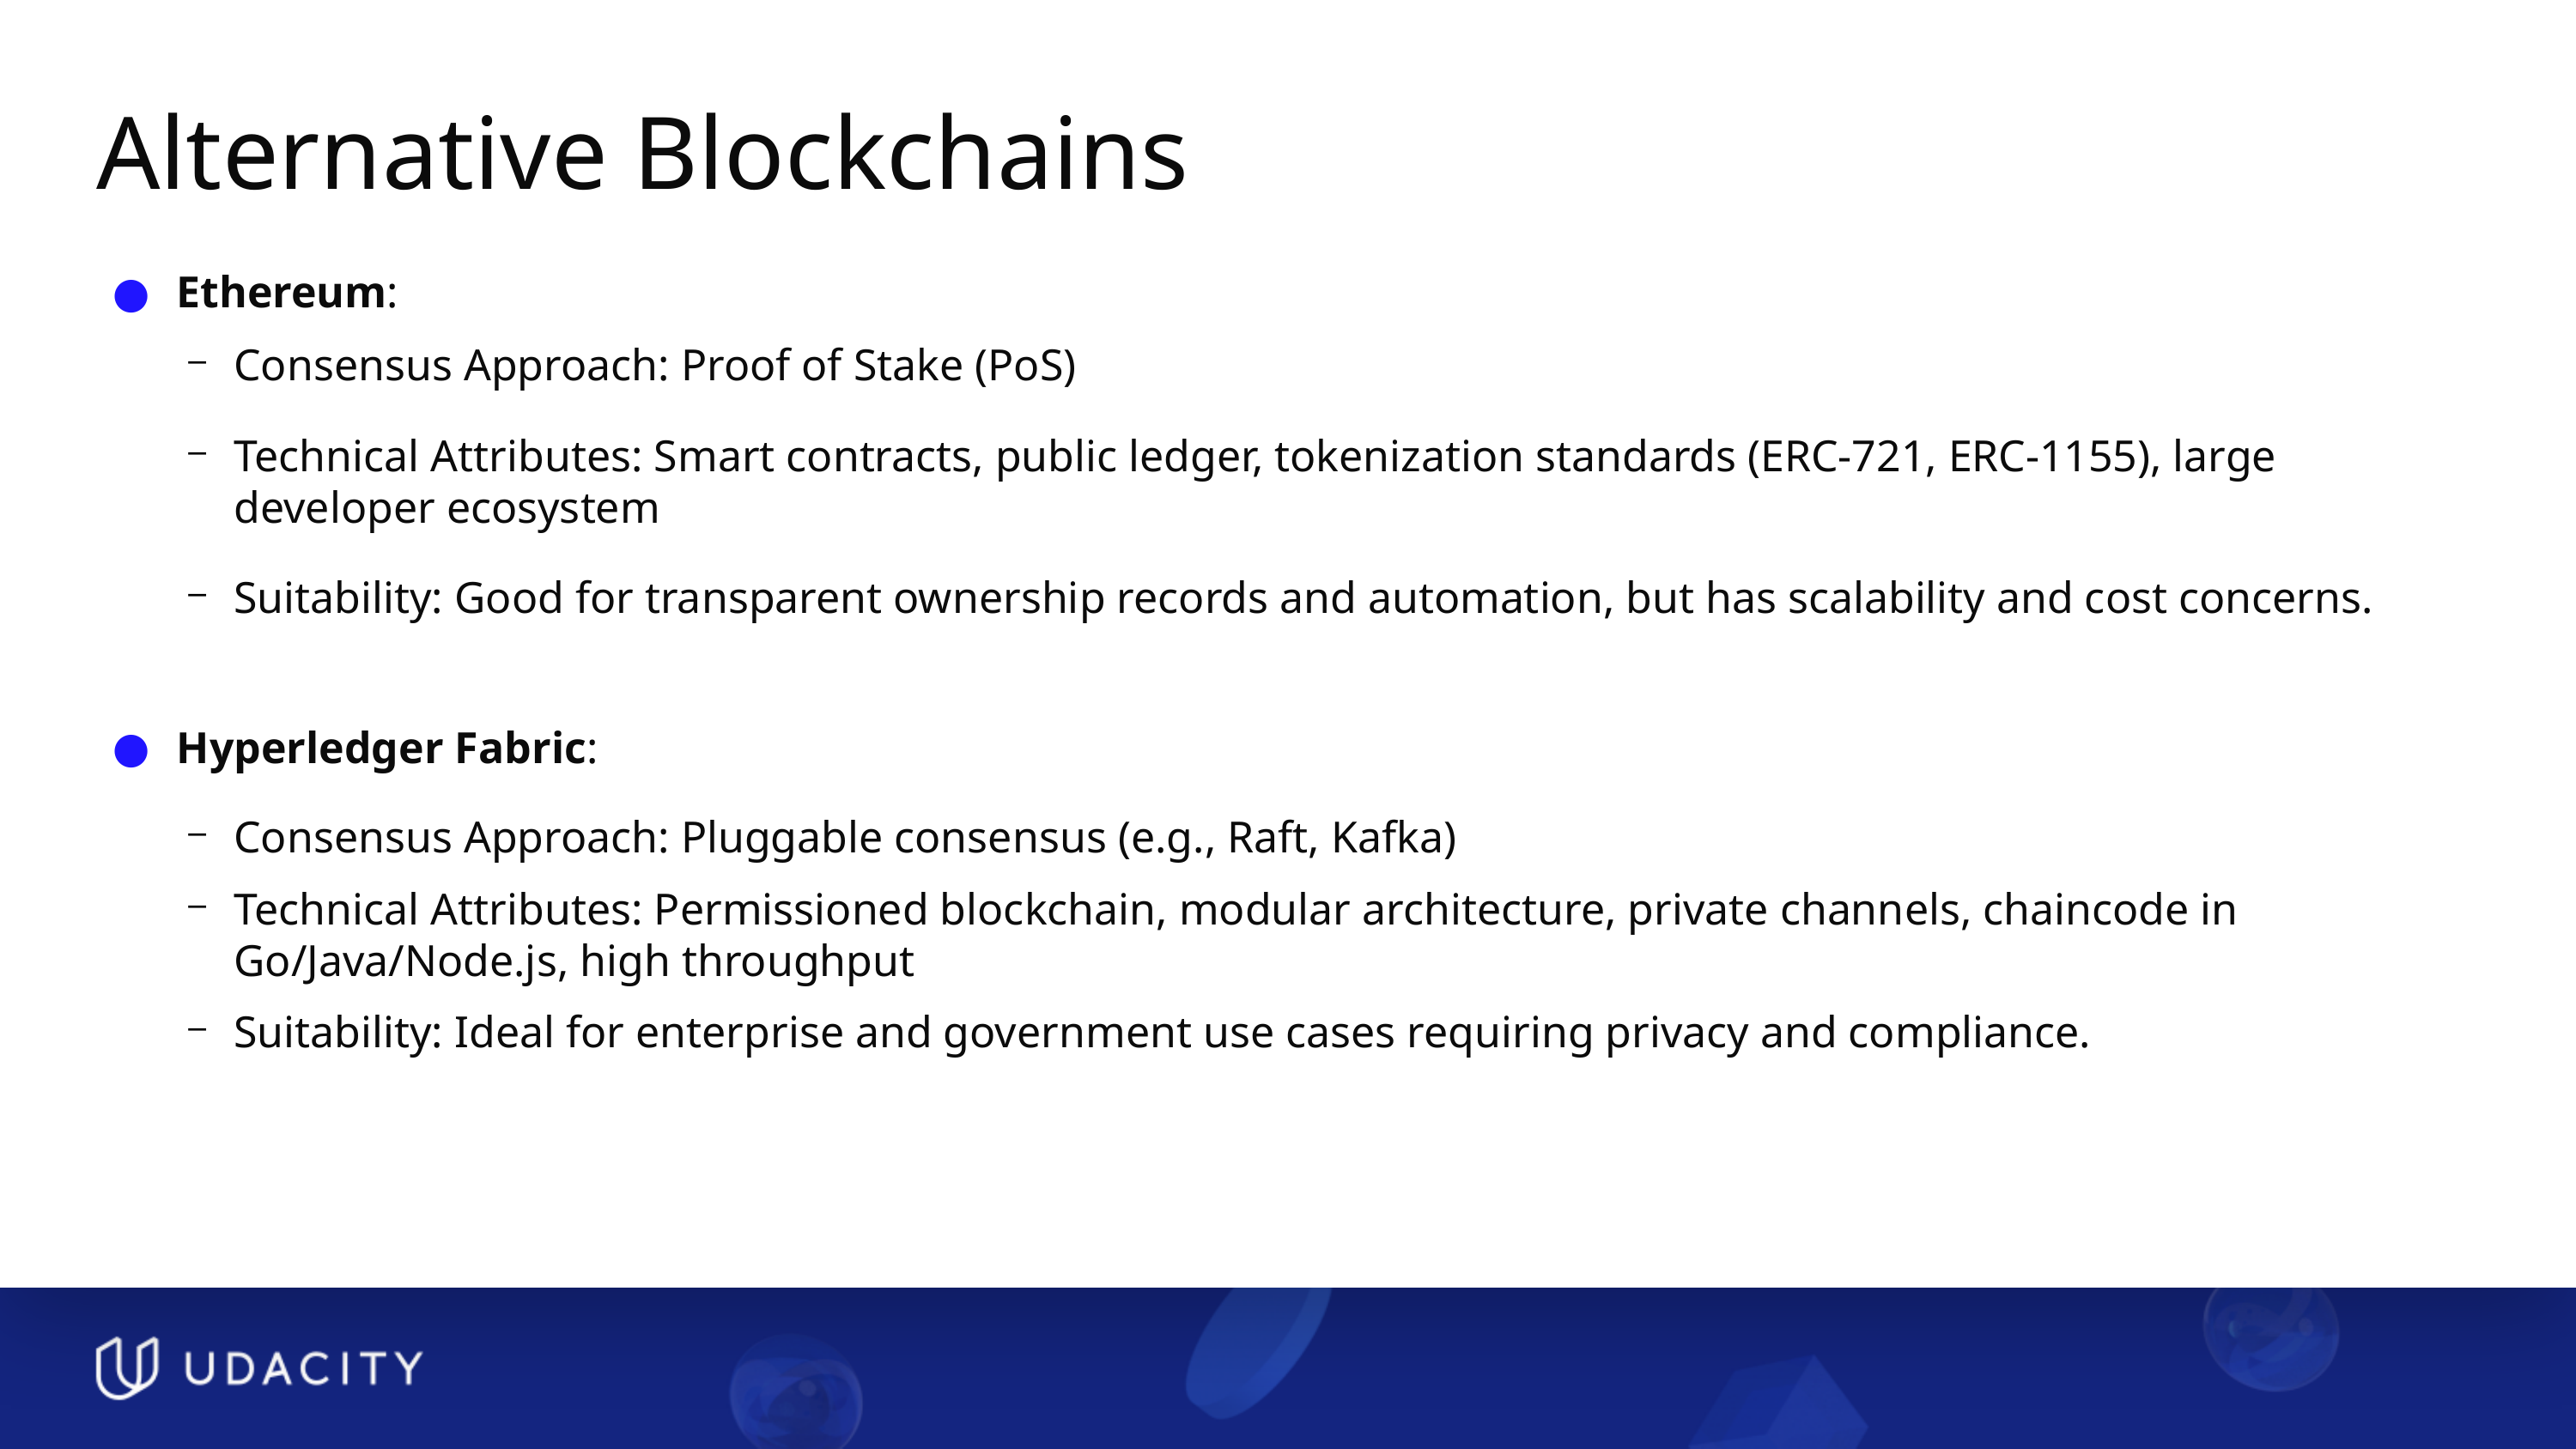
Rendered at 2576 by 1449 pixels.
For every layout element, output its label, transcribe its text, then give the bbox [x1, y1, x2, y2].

title Alternative Blockchains [96, 43, 2480, 256]
picture [0, 1288, 2576, 1449]
list Ethereum: Consensus Approach: Proof of Stake (PoS) Technical Attributes: Smart contracts, public ledger, tokenization standards (ERC-721, ERC-1155), large developer ecosystem Suitability: Good for transparent ownership records and automation, but has scalability and cost concerns. Hyperledger Fabric: Consensus Approach: Pluggable consensus (e.g., Raft, Kafka) Technical Attributes: Permissioned blockchain, modular architecture, private channels, chaincode in Go/Java/Node.js, high throughput Suitability: Ideal for enterprise and government use cases requiring privacy and compliance. [112, 258, 2426, 1191]
